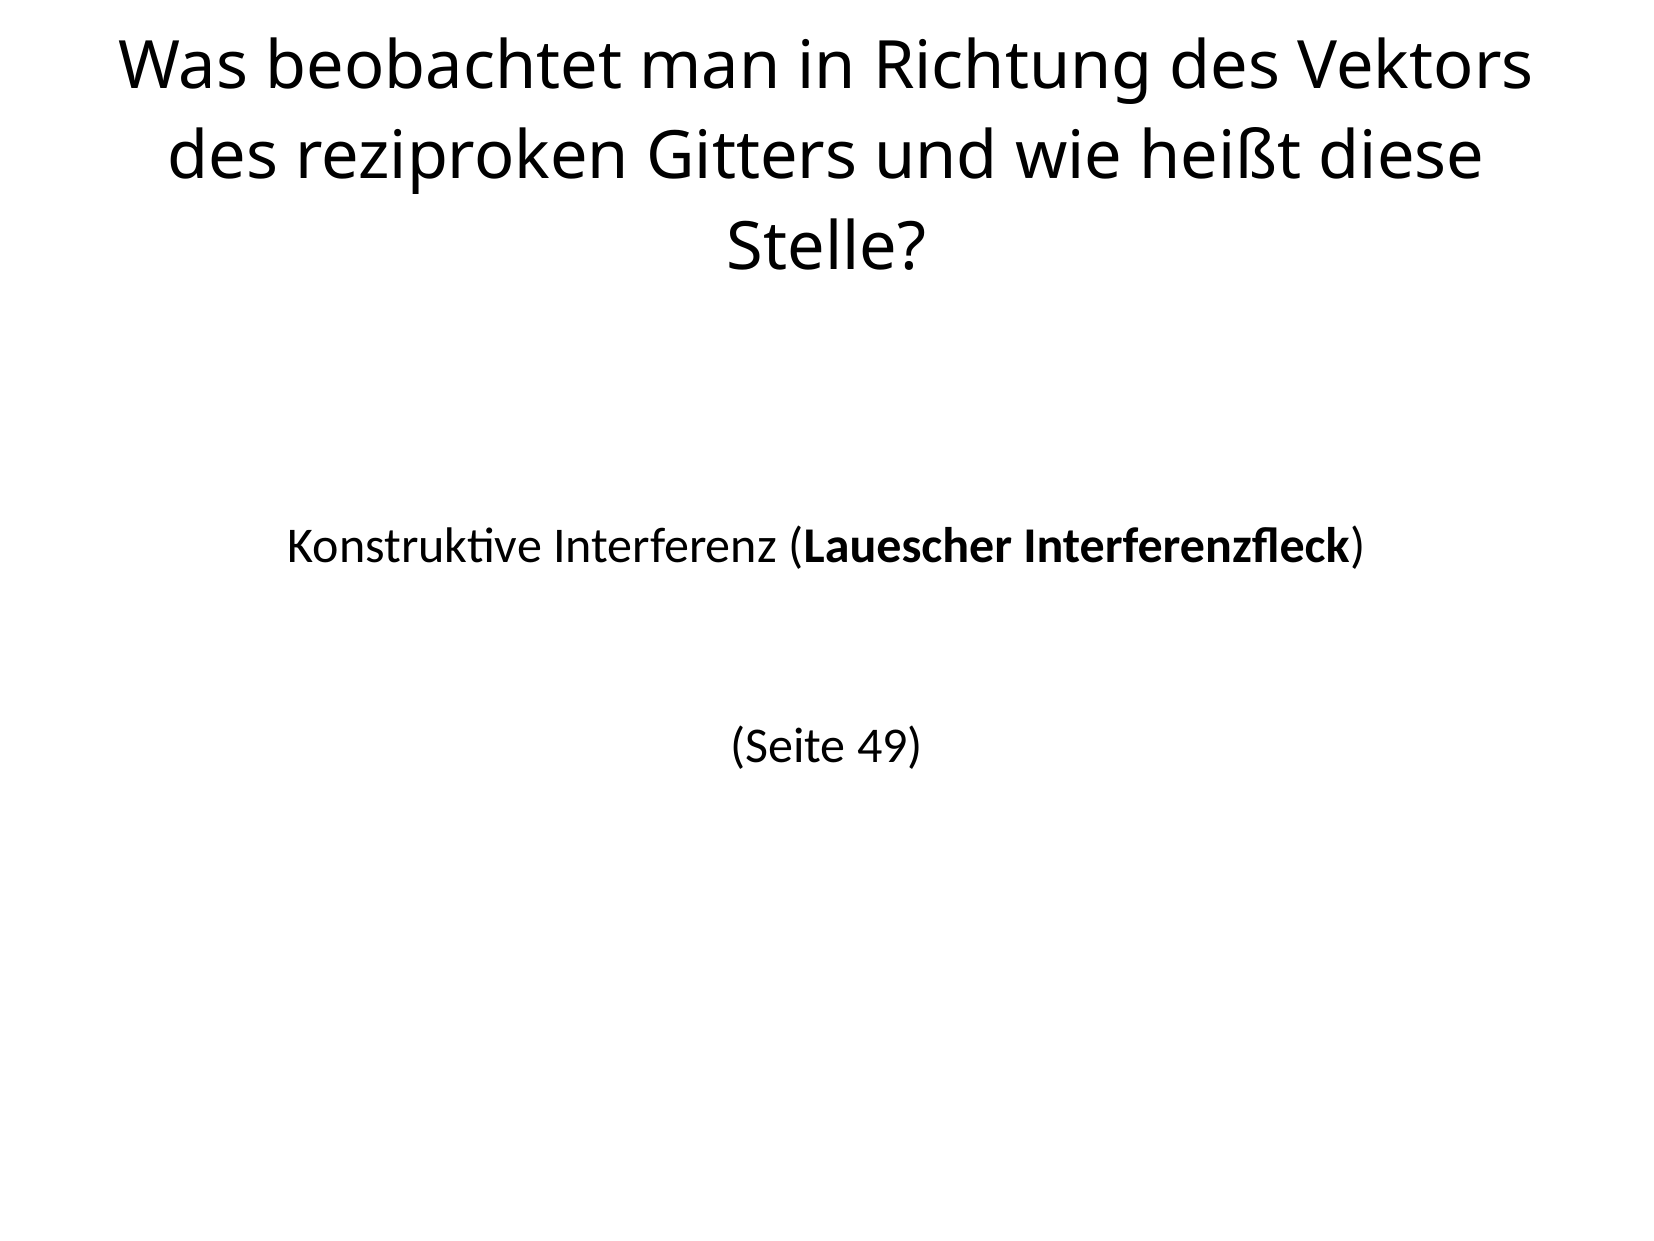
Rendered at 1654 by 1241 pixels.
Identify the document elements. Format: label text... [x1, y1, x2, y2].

title Was beobachtet man in Richtung des Vektors des reziproken Gitters und wie heißt diese Stelle? [82, 49, 1571, 257]
subtitle Konstruktive Interferenz (Lauescher Interferenzfleck) (Seite 49) [82, 290, 1571, 1010]
